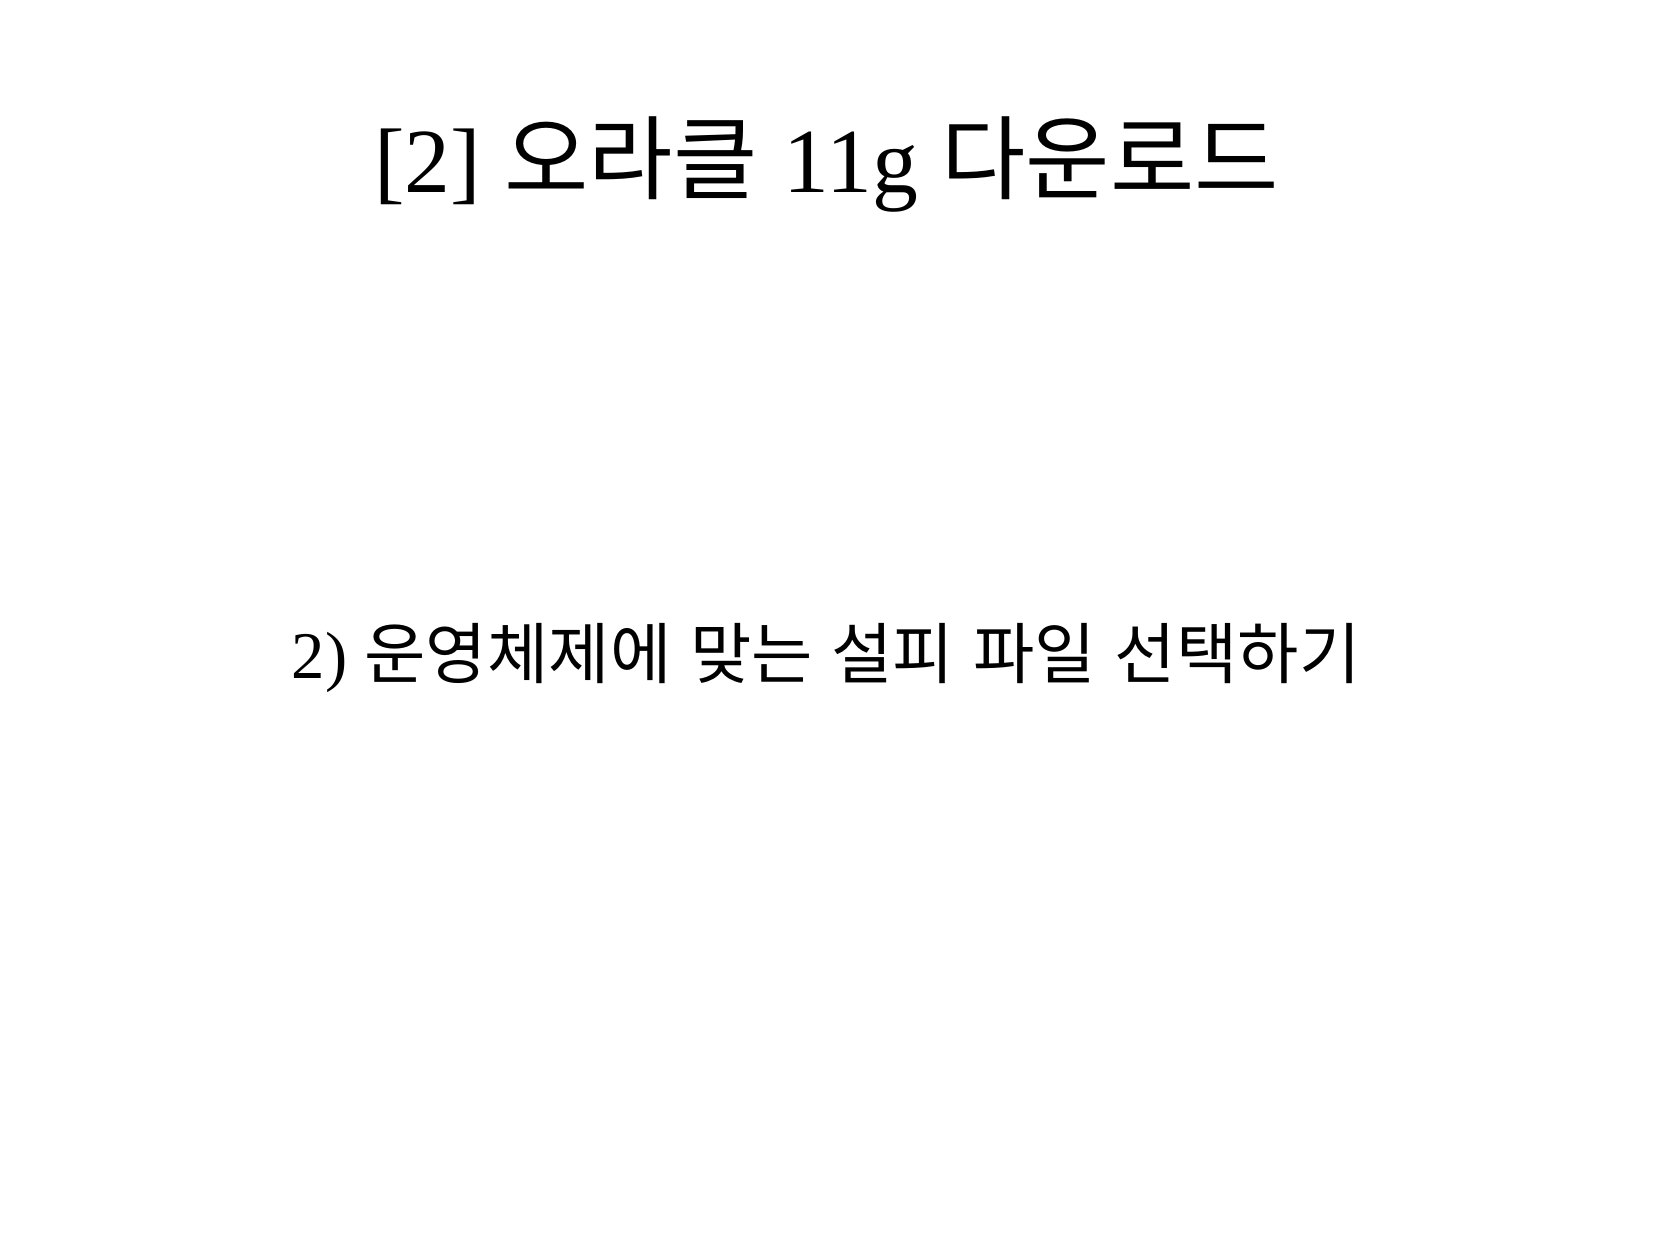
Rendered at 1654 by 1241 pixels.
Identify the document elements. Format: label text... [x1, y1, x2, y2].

title [2] 오라클 11g 다운로드 [82, 49, 1571, 257]
subtitle 2) 운영체제에 맞는 설피 파일 선택하기 [82, 290, 1571, 1010]
